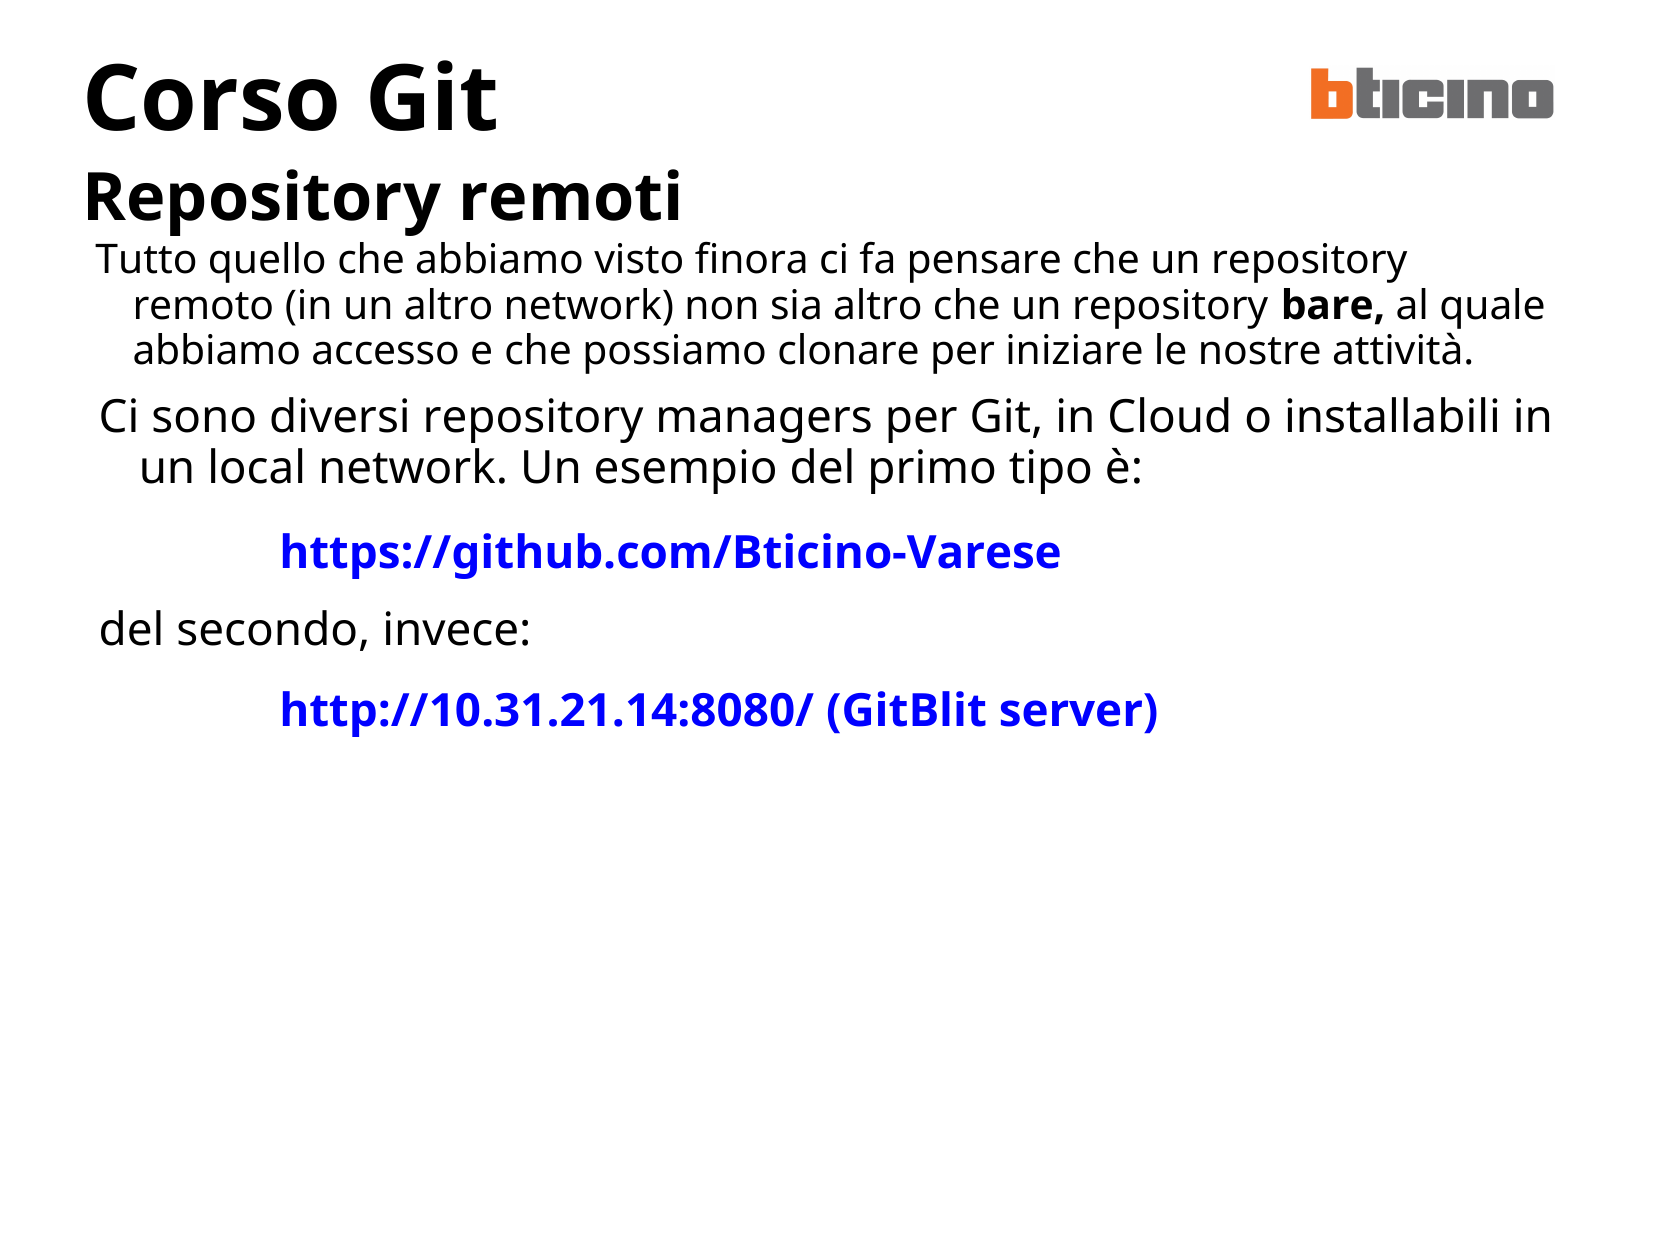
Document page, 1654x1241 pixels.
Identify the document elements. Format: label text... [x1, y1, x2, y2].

list Tutto quello che abbiamo visto finora ci fa pensare che un repository remoto (in un altro network) non sia altro che un repository bare, al quale abbiamo accesso e che possiamo clonare per iniziare le nostre attività. [82, 233, 1561, 386]
list Repository remoti [82, 156, 1561, 233]
list Ci sono diversi repository managers per Git, in Cloud o installabili in un local network. Un esempio del primo tipo è: https://github.com/Bticino-Varese del secondo, invece: http://10.31.21.14:8080/ (GitBlit server) [82, 386, 1561, 766]
title Corso Git [82, 48, 1570, 151]
